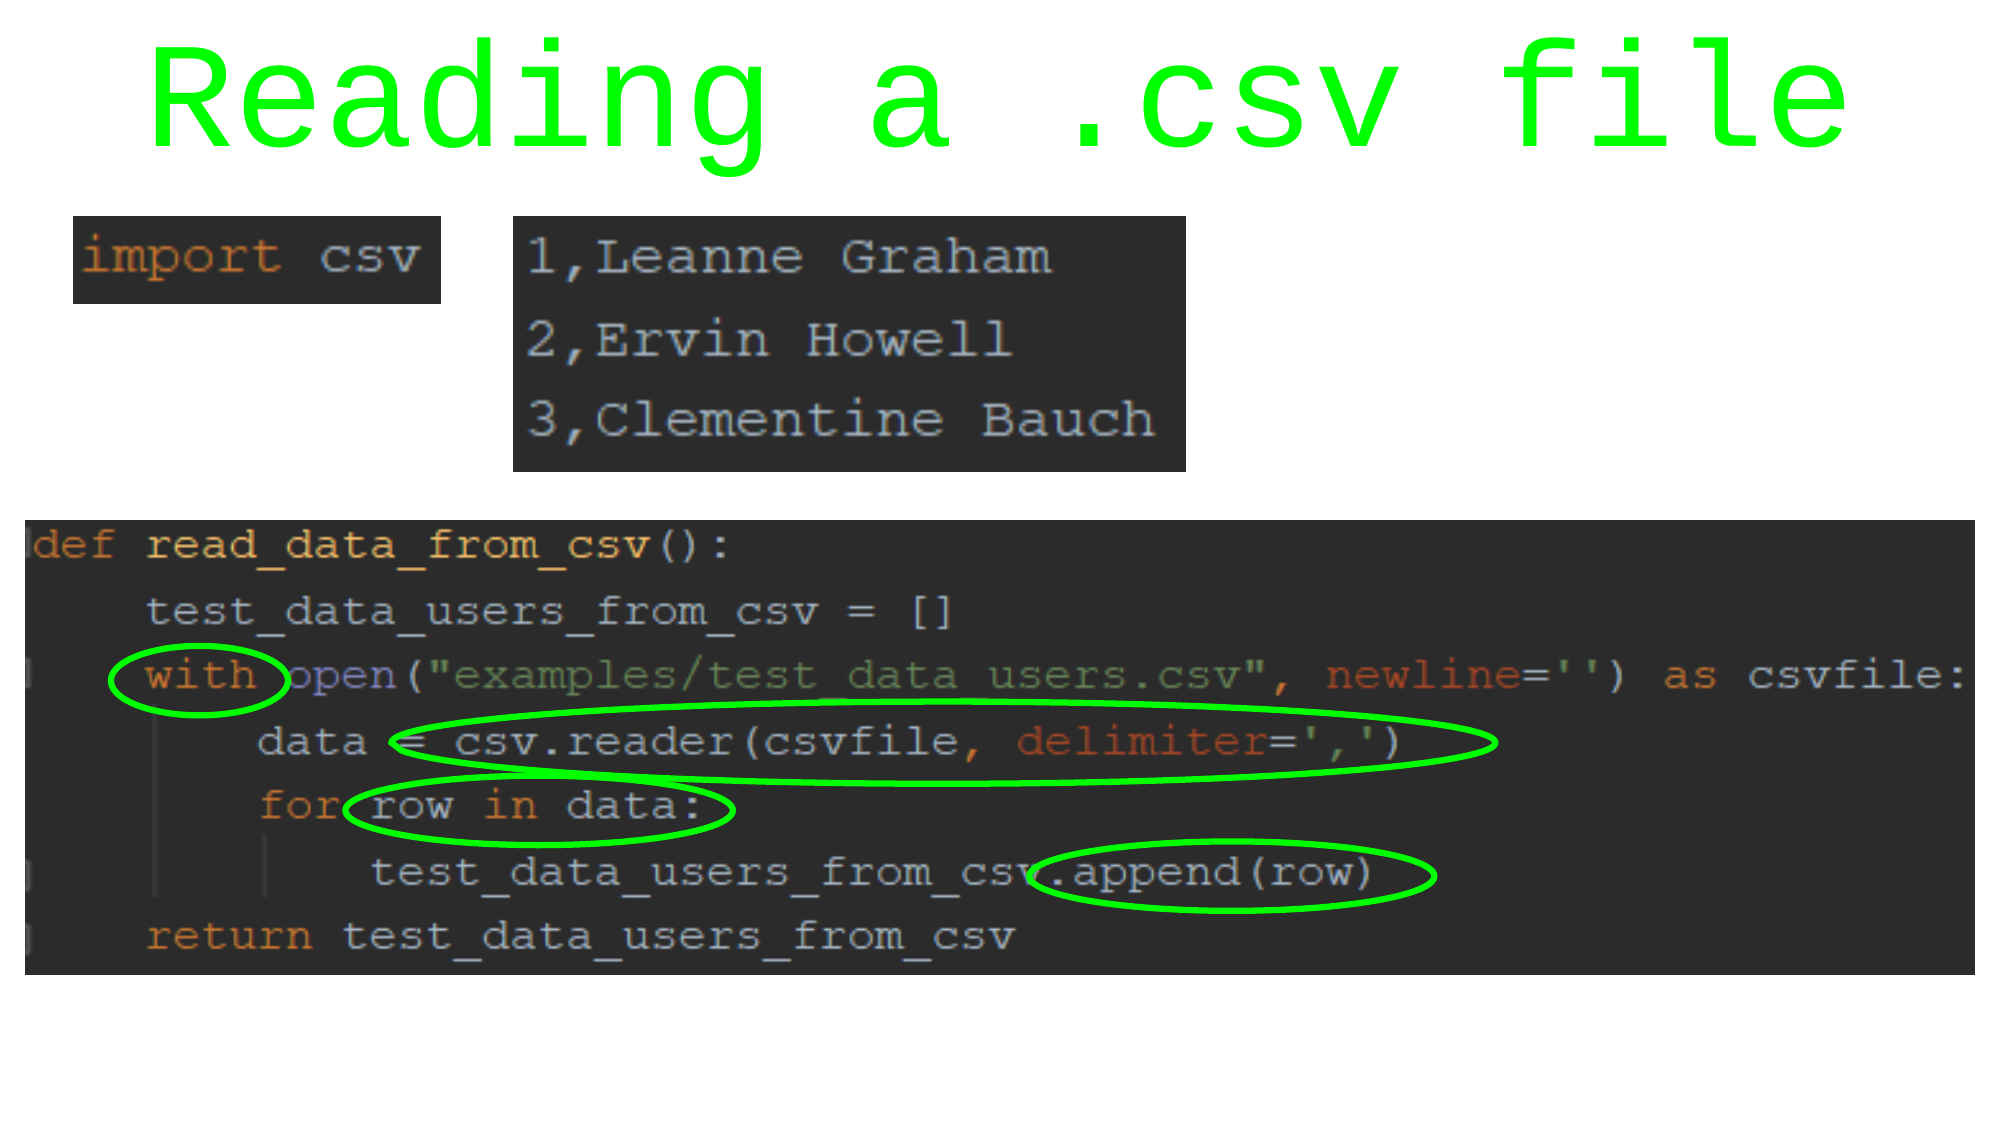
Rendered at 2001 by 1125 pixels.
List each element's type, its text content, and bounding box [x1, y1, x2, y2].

picture [73, 216, 441, 304]
picture [25, 520, 1975, 975]
title Reading a .csv file [0, 0, 2000, 196]
picture [513, 216, 1186, 472]
